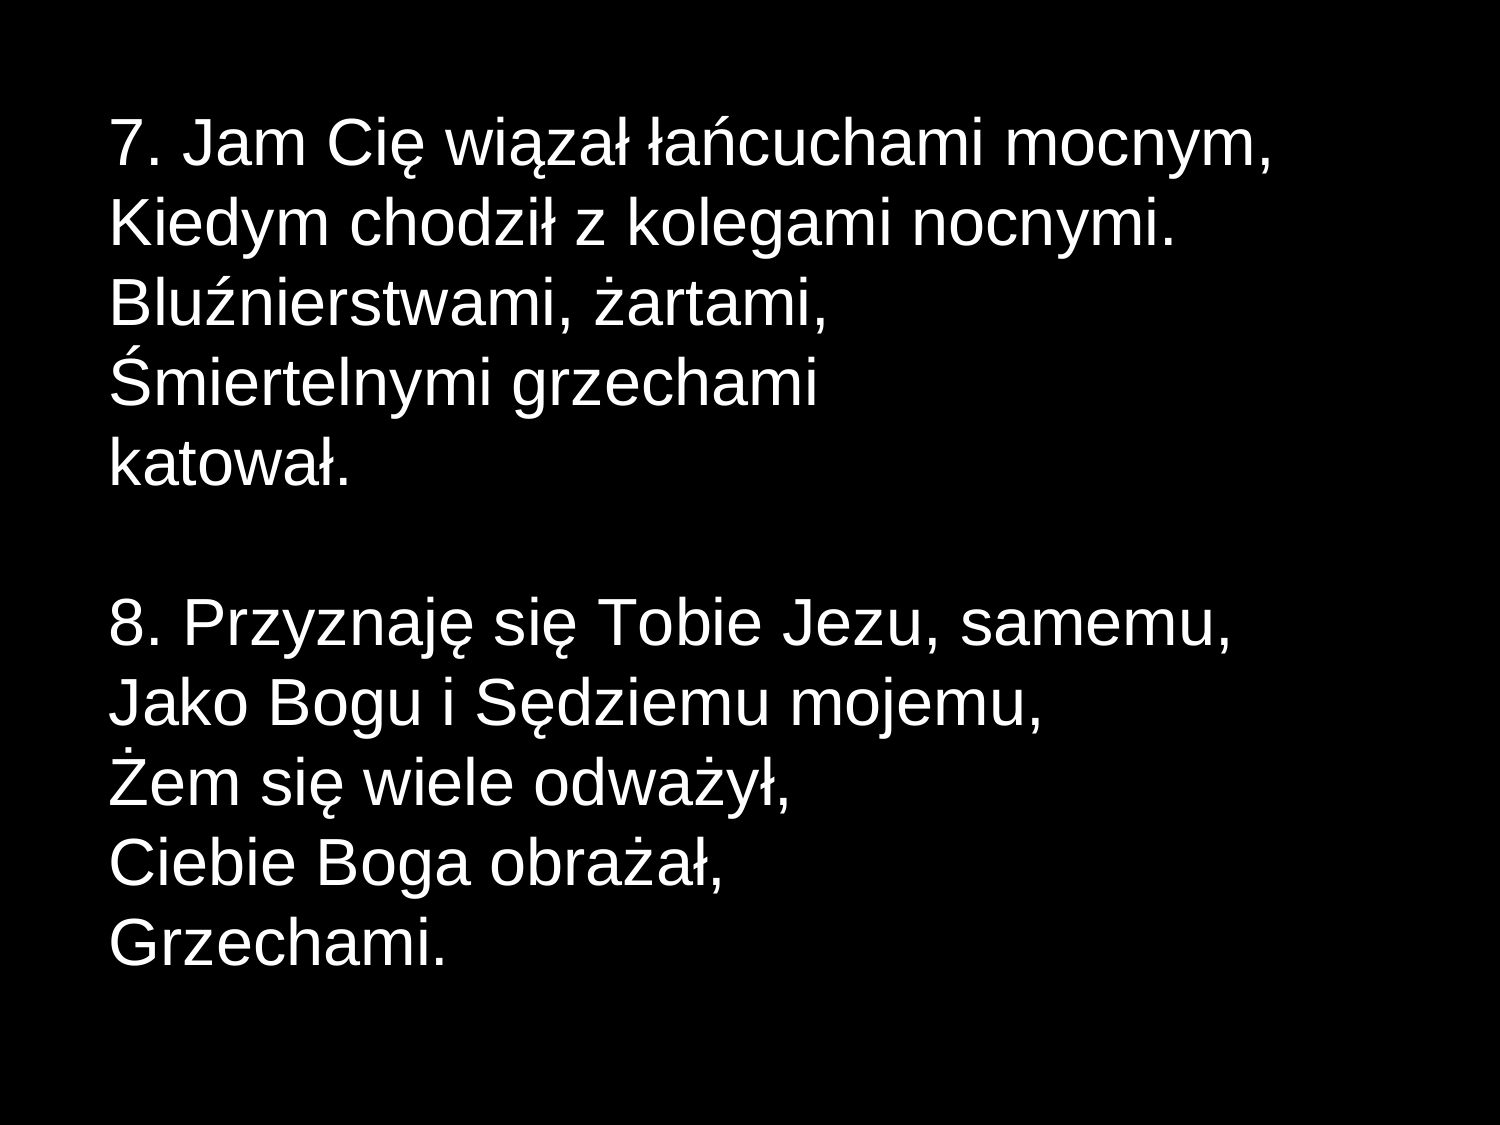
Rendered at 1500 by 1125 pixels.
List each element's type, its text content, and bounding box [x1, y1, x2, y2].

text_box 7. Jam Cię wiązał łańcuchami mocnym, Kiedym chodził z kolegami nocnymi. Bluźnierstwami, żartami, Śmiertelnymi grzechami katował. 8. Przyznaję się Tobie Jezu, samemu, Jako Bogu i Sędziemu mojemu, Żem się wiele odważył, Ciebie Boga obrażał, Grzechami. [93, 91, 1465, 987]
